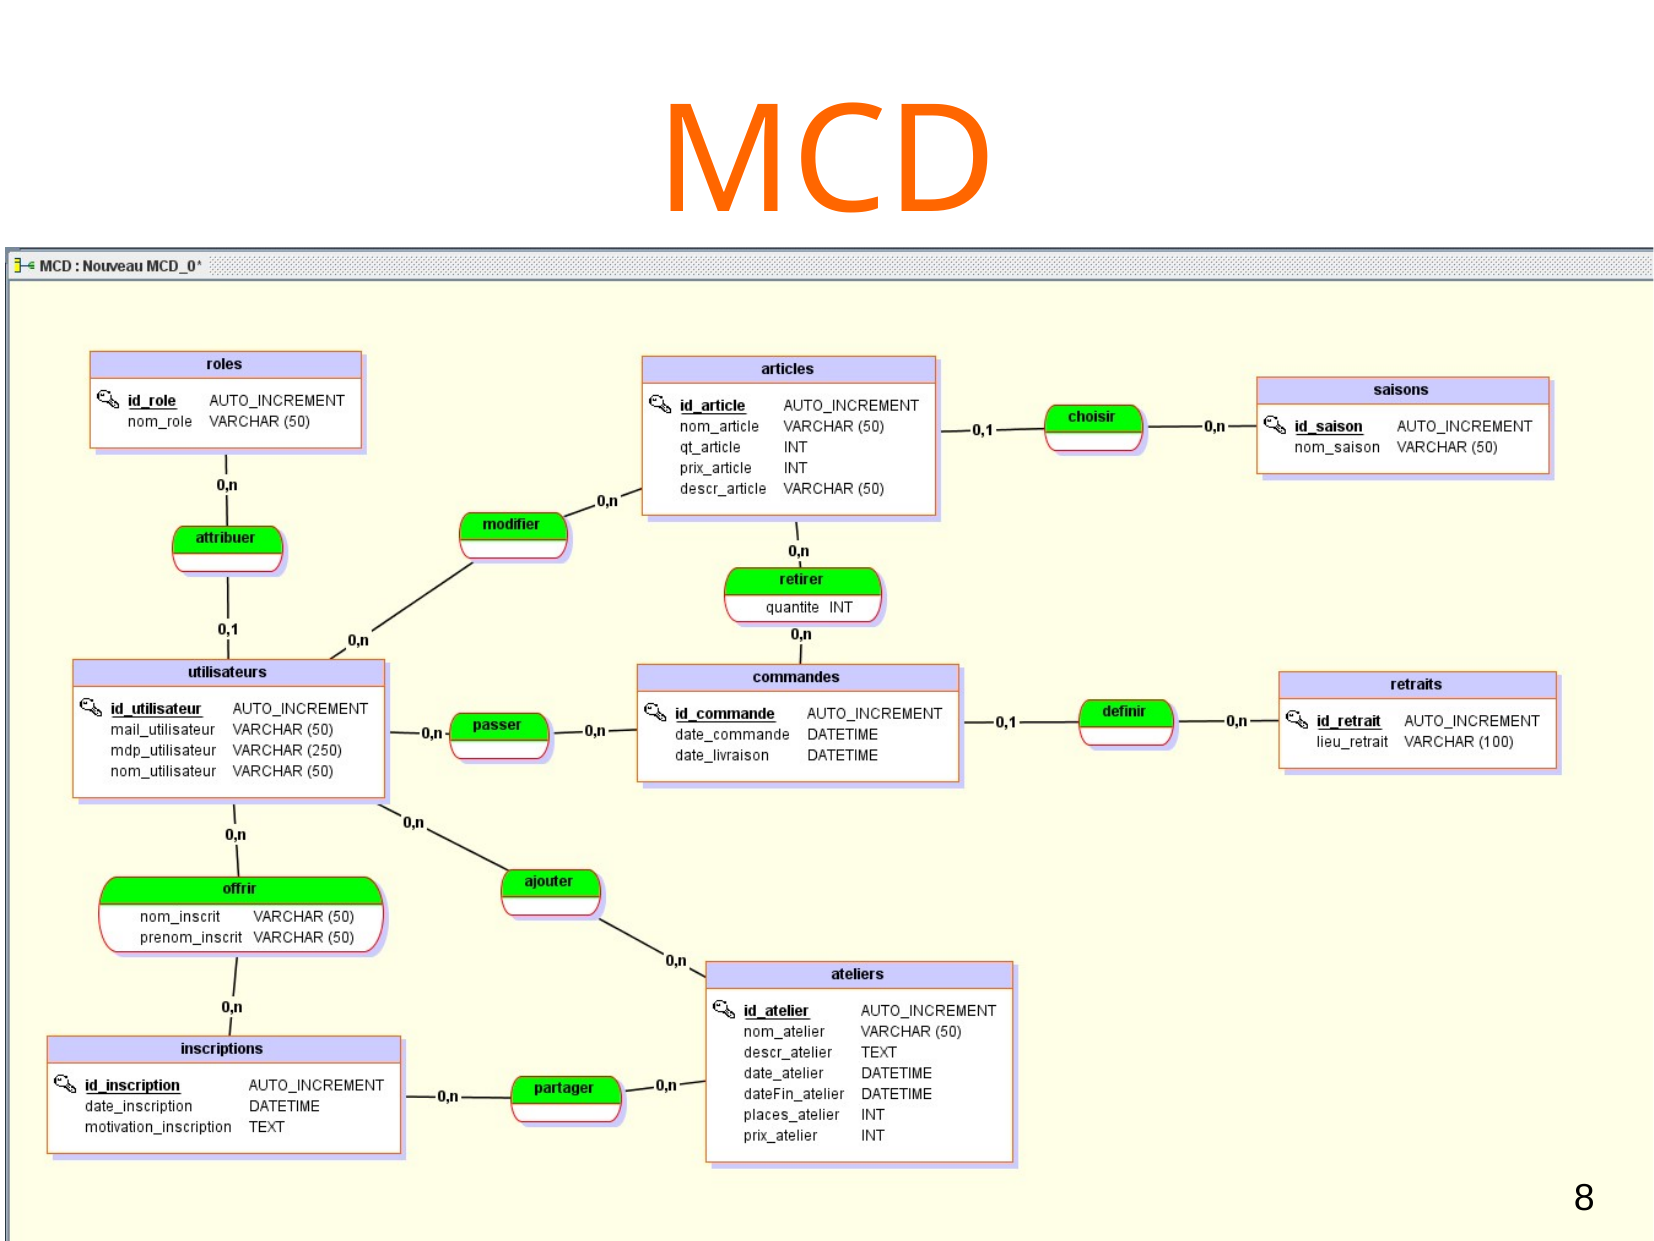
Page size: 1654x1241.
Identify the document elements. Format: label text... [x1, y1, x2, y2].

text_box 8 [1559, 1169, 1630, 1227]
picture [5, 247, 1654, 1241]
title MCD [82, 32, 1571, 247]
